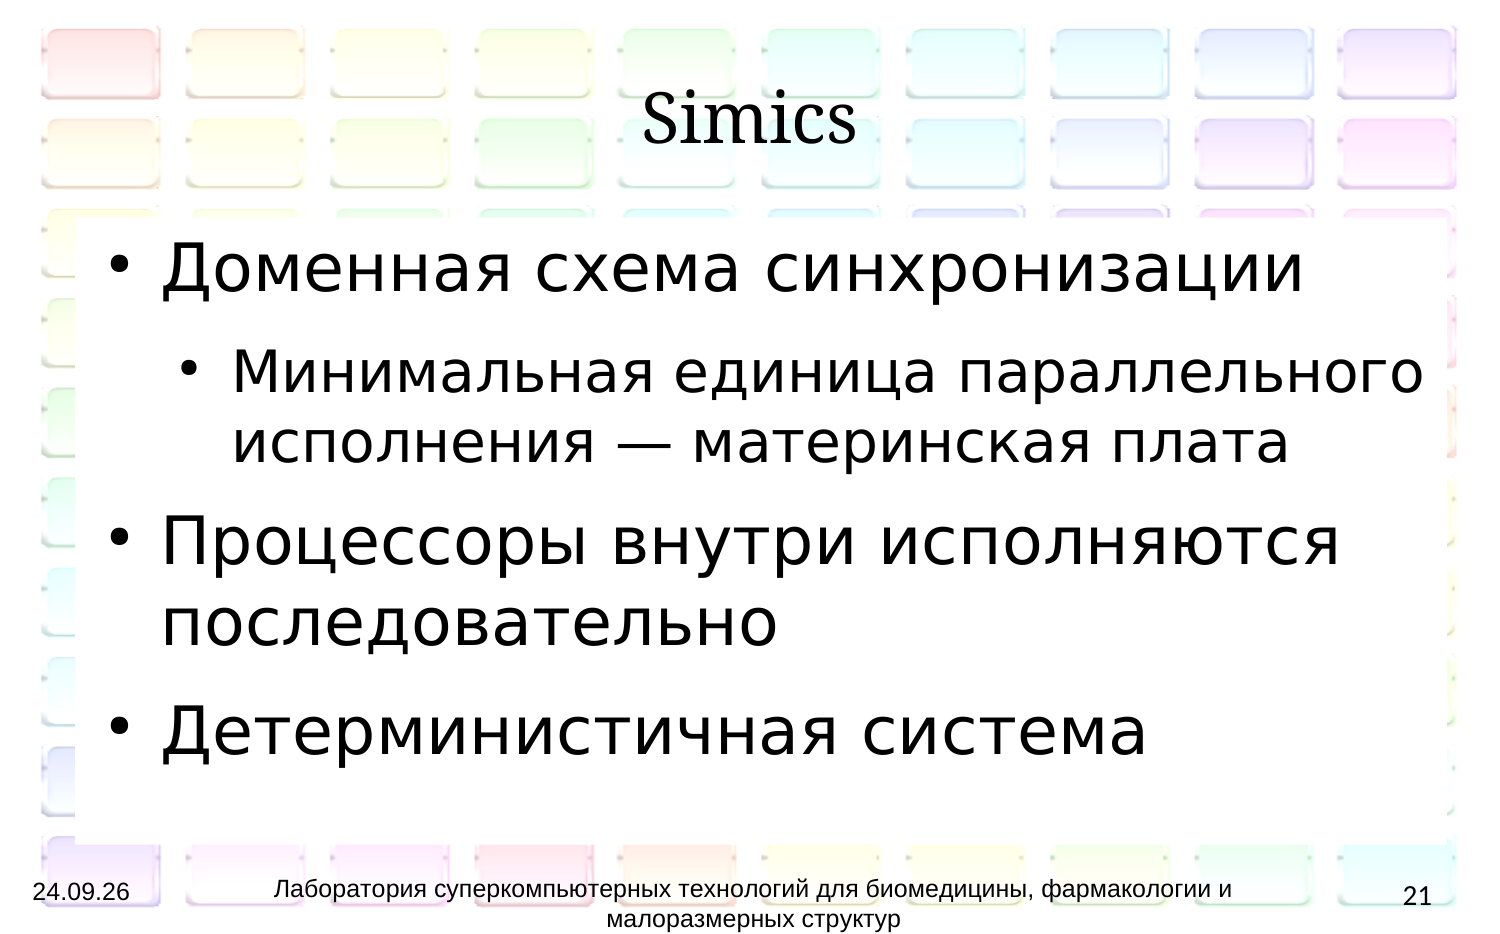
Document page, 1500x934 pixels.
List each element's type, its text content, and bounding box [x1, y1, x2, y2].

list Доменная схема синхронизации Минимальная единица параллельного исполнения — материнская плата Процессоры внутри исполняются последовательно Детерминистичная система [75, 217, 1447, 845]
text_box Лаборатория суперкомпьютерных технологий для биомедицины, фармакологии и малоразмерных структур [171, 864, 1338, 915]
title Simics [75, 37, 1426, 193]
text_box 12.11.12 [17, 868, 184, 918]
text_box <number> [1387, 868, 1473, 918]
picture [0, 0, 1500, 934]
